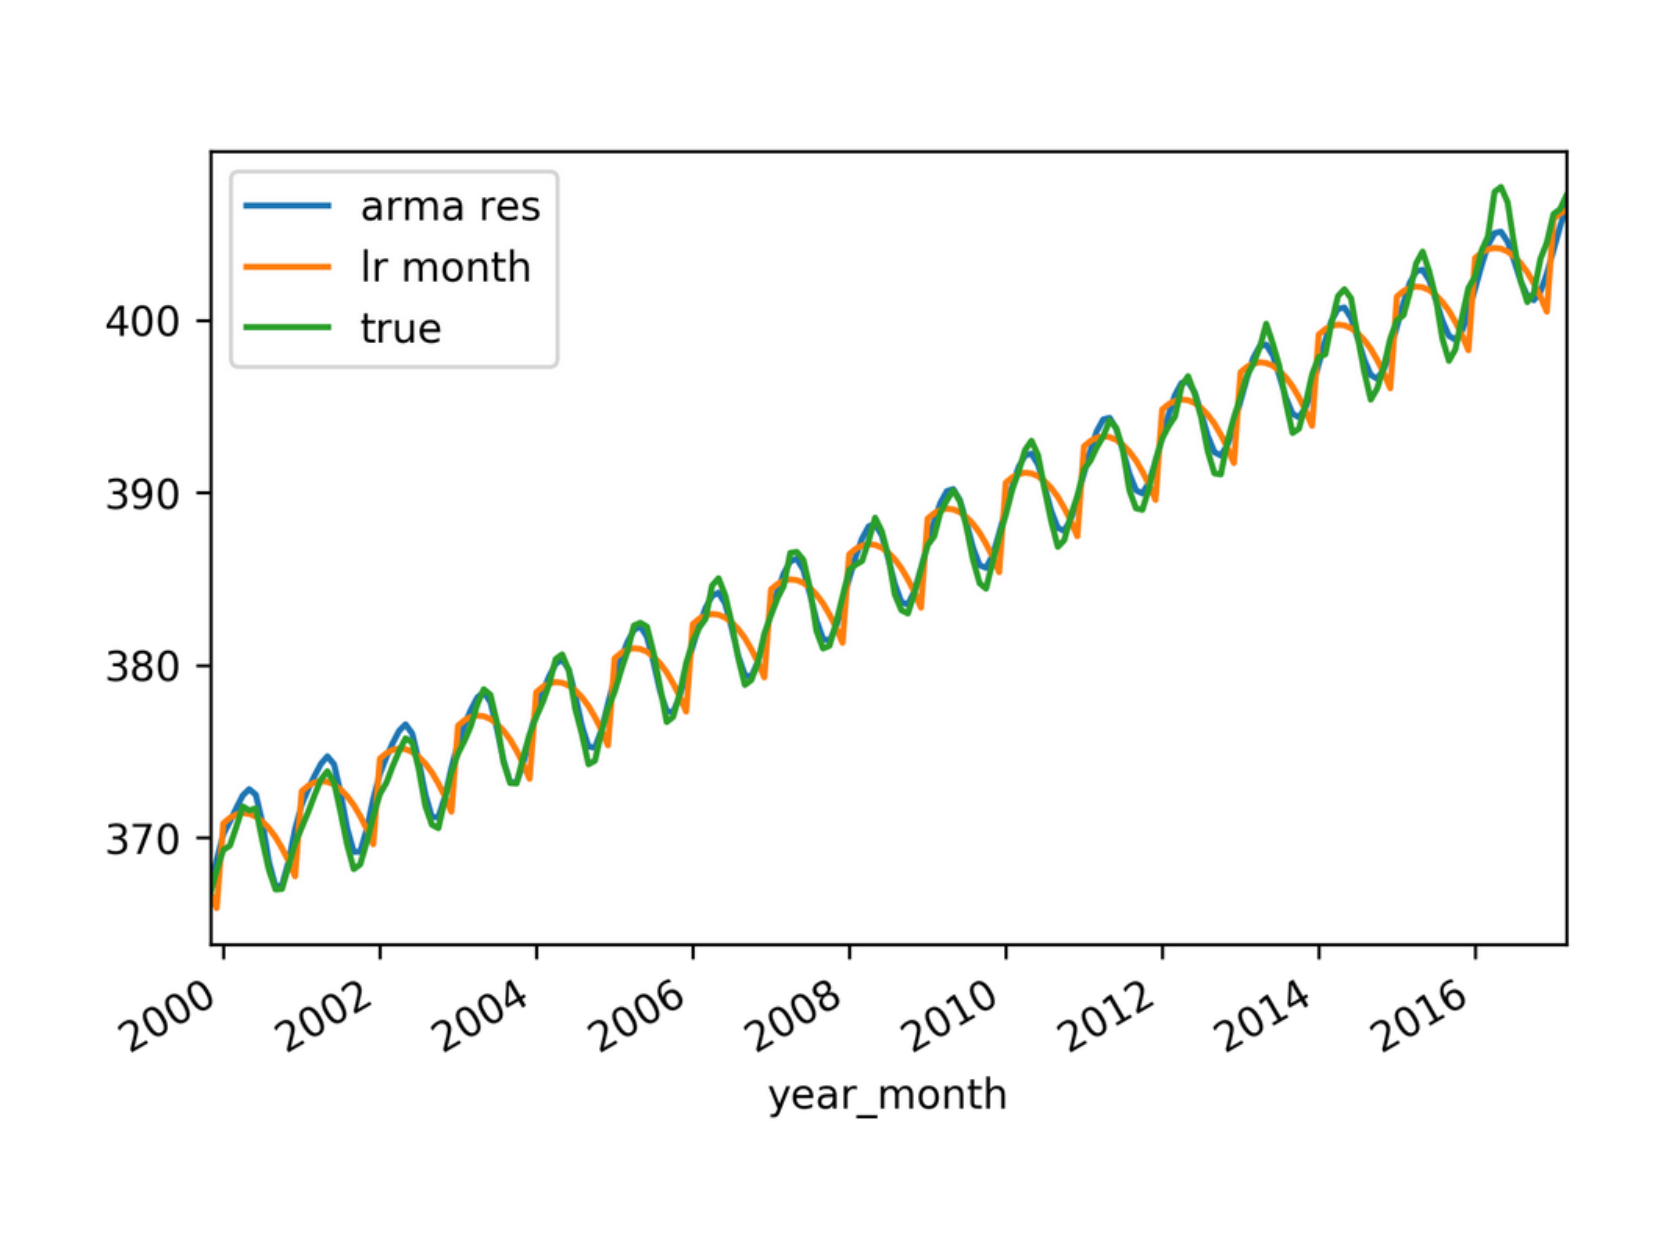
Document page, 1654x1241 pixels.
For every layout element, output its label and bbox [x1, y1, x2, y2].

picture [82, 110, 1591, 1128]
